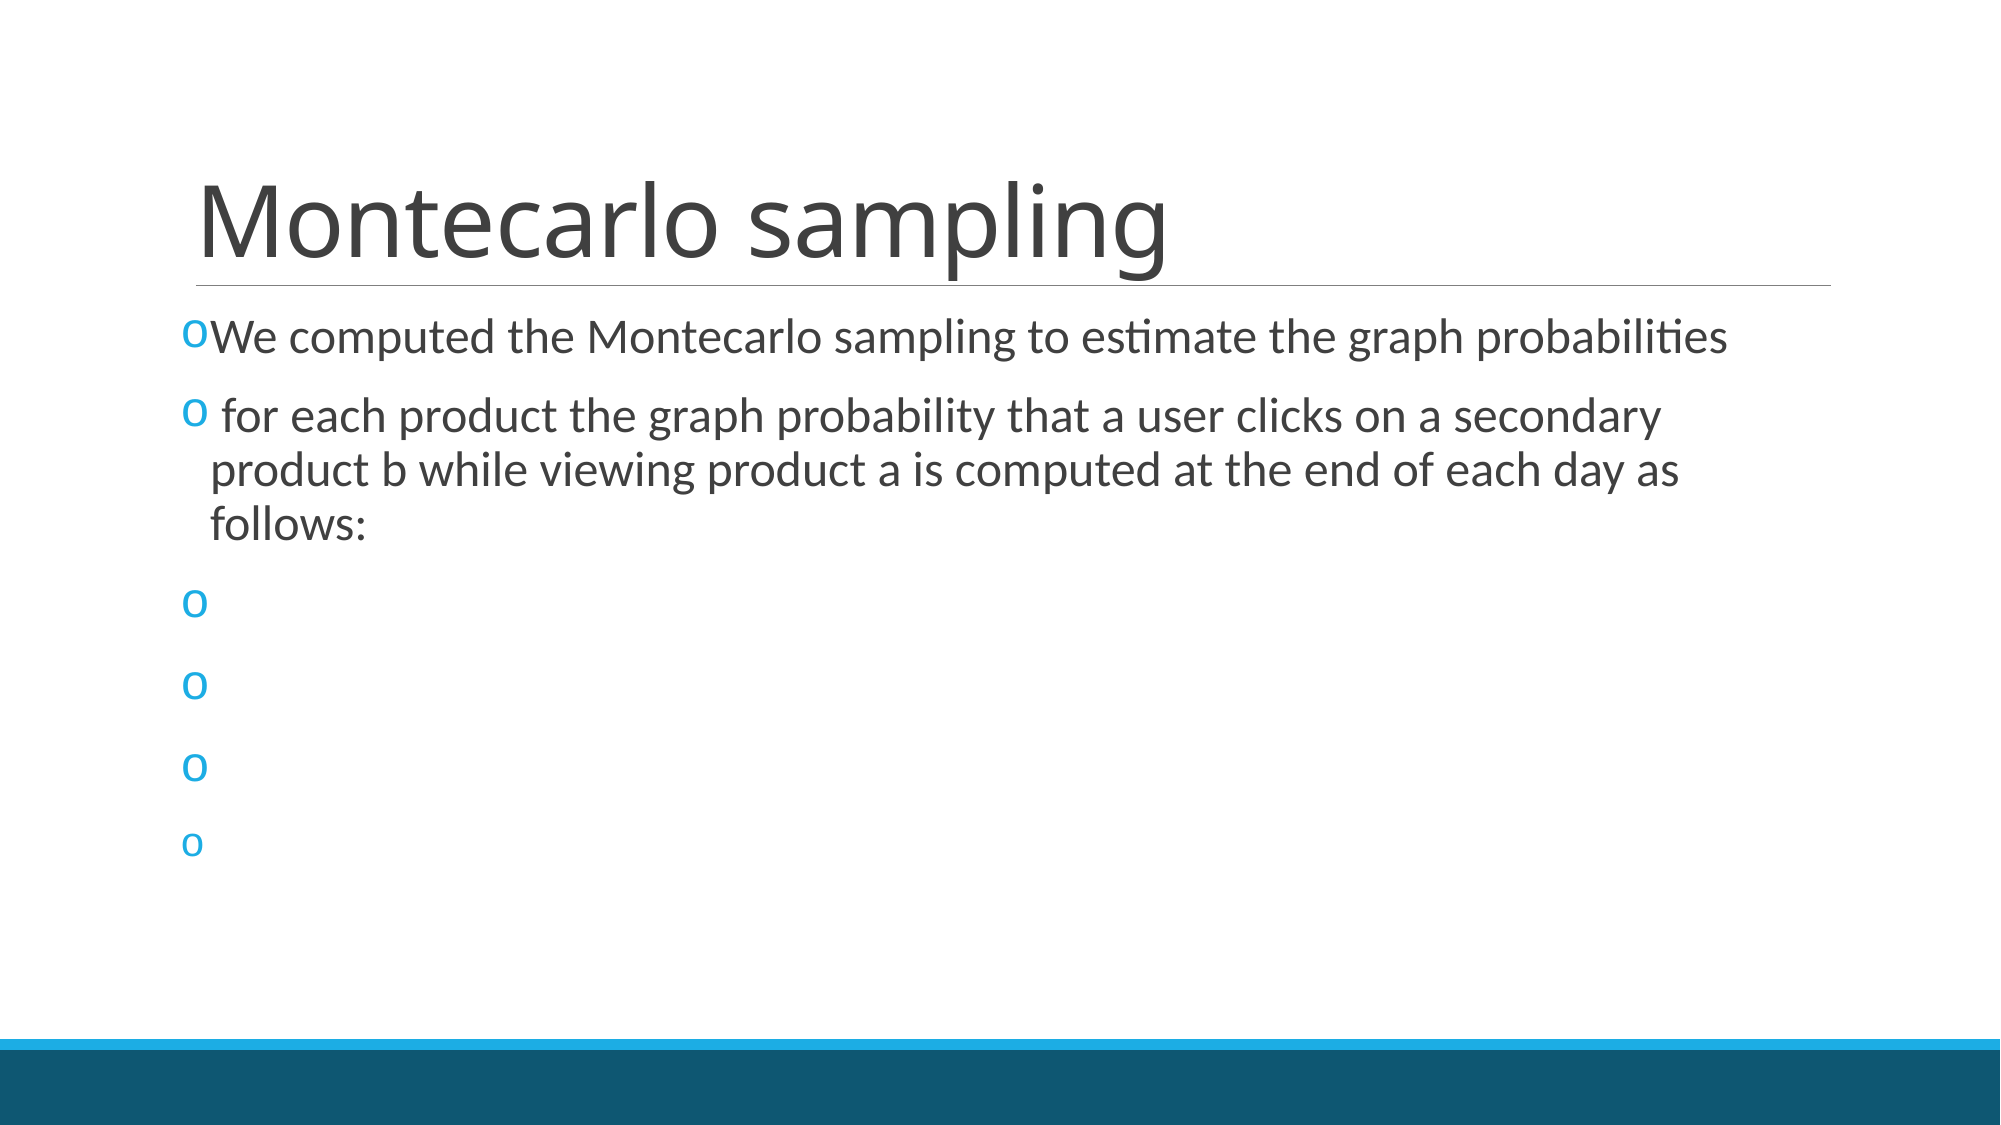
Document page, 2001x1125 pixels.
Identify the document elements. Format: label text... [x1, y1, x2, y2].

list We computed the Montecarlo sampling to estimate the graph probabilities for each product the graph probability that a user clicks on a secondary product b while viewing product a is computed at the end of each day as follows: [180, 302, 1831, 963]
title Montecarlo sampling [180, 47, 1831, 286]
